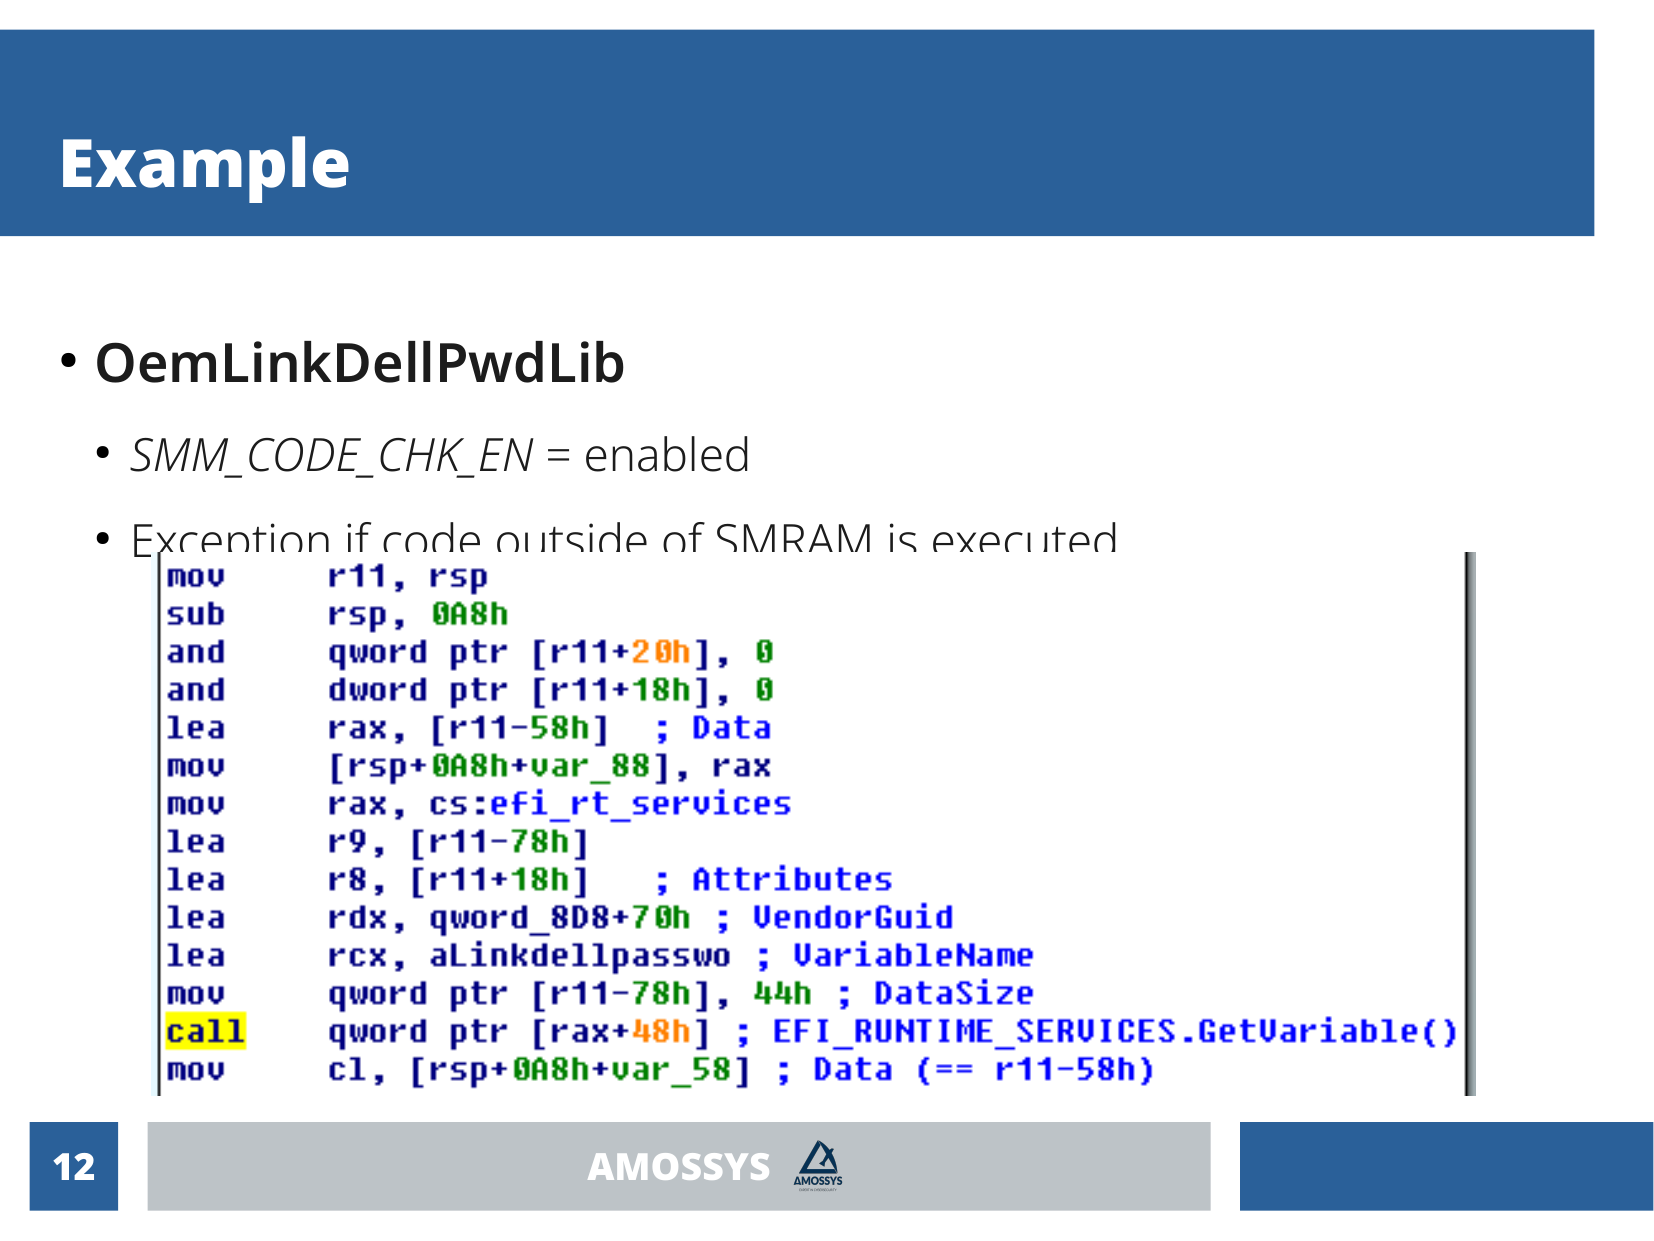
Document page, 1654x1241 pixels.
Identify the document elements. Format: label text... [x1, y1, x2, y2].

picture [151, 552, 1476, 1096]
picture [791, 1139, 845, 1193]
title Example [59, 59, 1595, 207]
list OemLinkDellPwdLib SMM_CODE_CHK_EN = enabled Exception if code outside of SMRAM is executed [59, 324, 1565, 1093]
